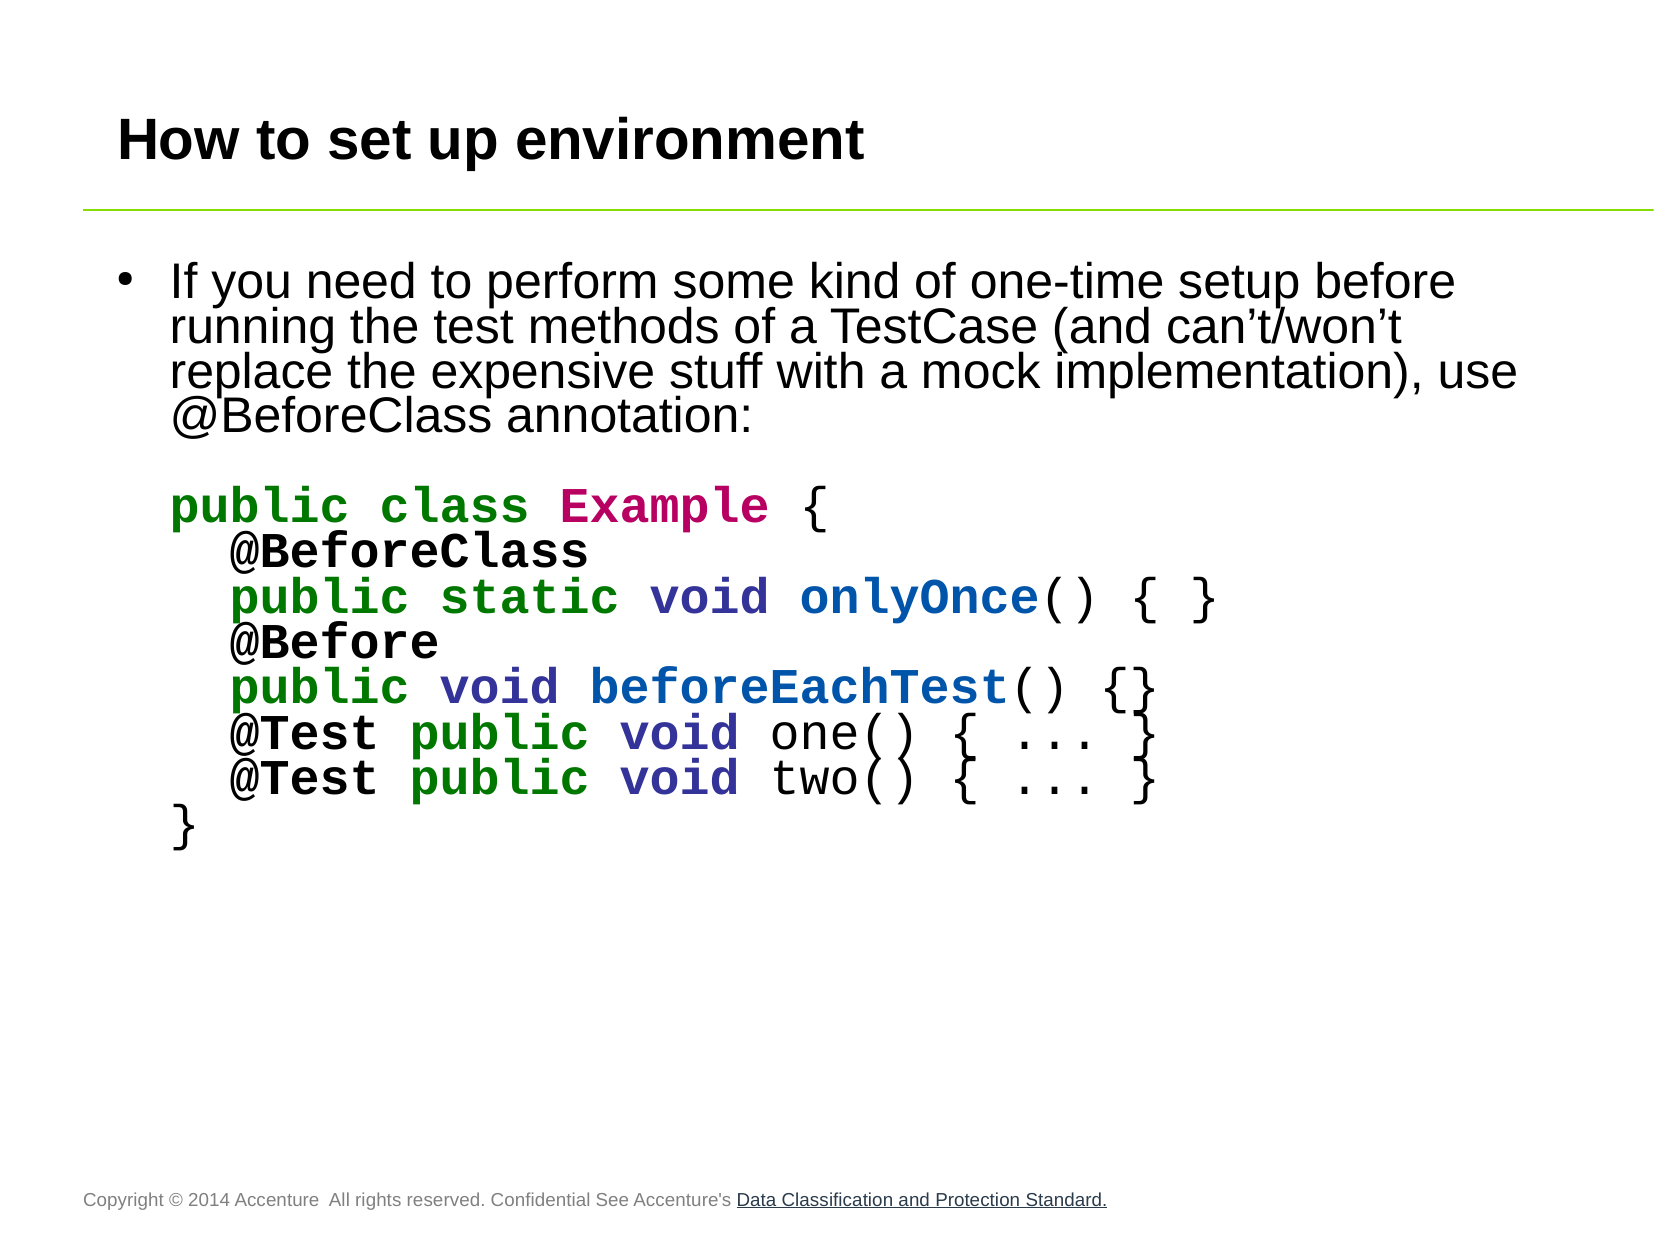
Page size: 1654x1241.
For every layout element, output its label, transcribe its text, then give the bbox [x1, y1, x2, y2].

title How to set up environment [81, 68, 1654, 211]
list If you need to perform some kind of one-time setup before running the test methods of a TestCase (and can’t/won’t replace the expensive stuff with a mock implementation), use @BeforeClass annotation: public class Example { @BeforeClass public static void onlyOnce() { } @Before public void beforeEachTest() {} @Test public void one() { ... } @Test public void two() { ... } } [84, 255, 1573, 1166]
